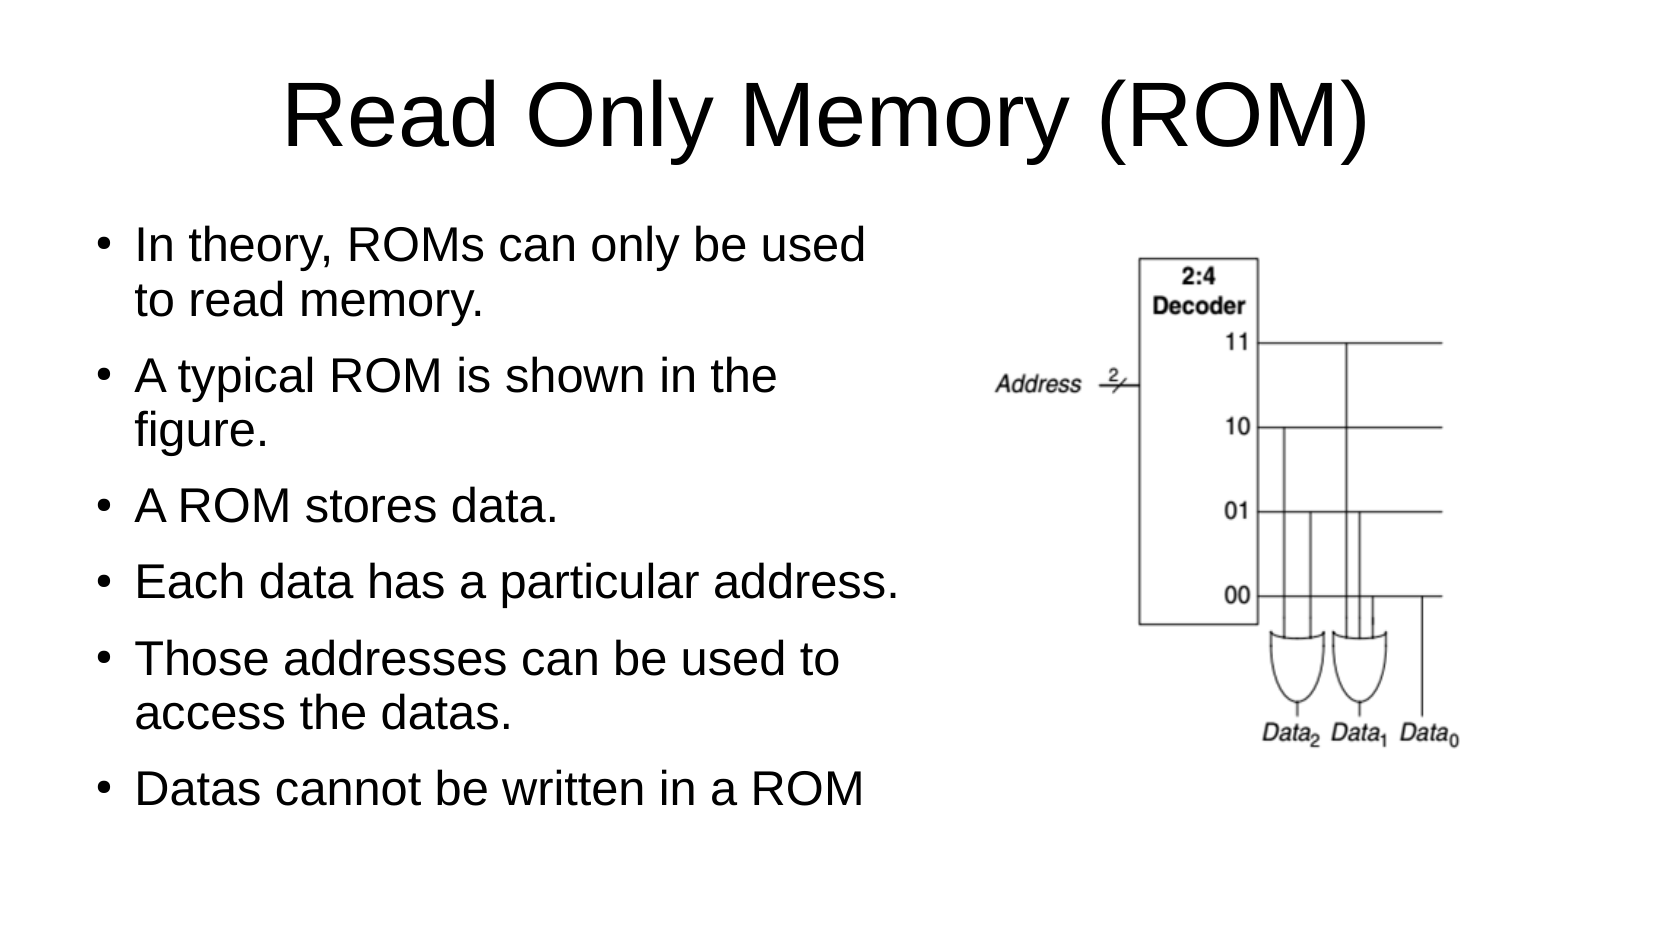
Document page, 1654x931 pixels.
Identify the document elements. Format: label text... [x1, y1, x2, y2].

title Read Only Memory (ROM) [82, 37, 1571, 193]
picture [930, 219, 1546, 781]
list In theory, ROMs can only be used to read memory. A typical ROM is shown in the figure. A ROM stores data. Each data has a particular address. Those addresses can be used to access the datas. Datas cannot be written in a ROM [82, 217, 901, 856]
